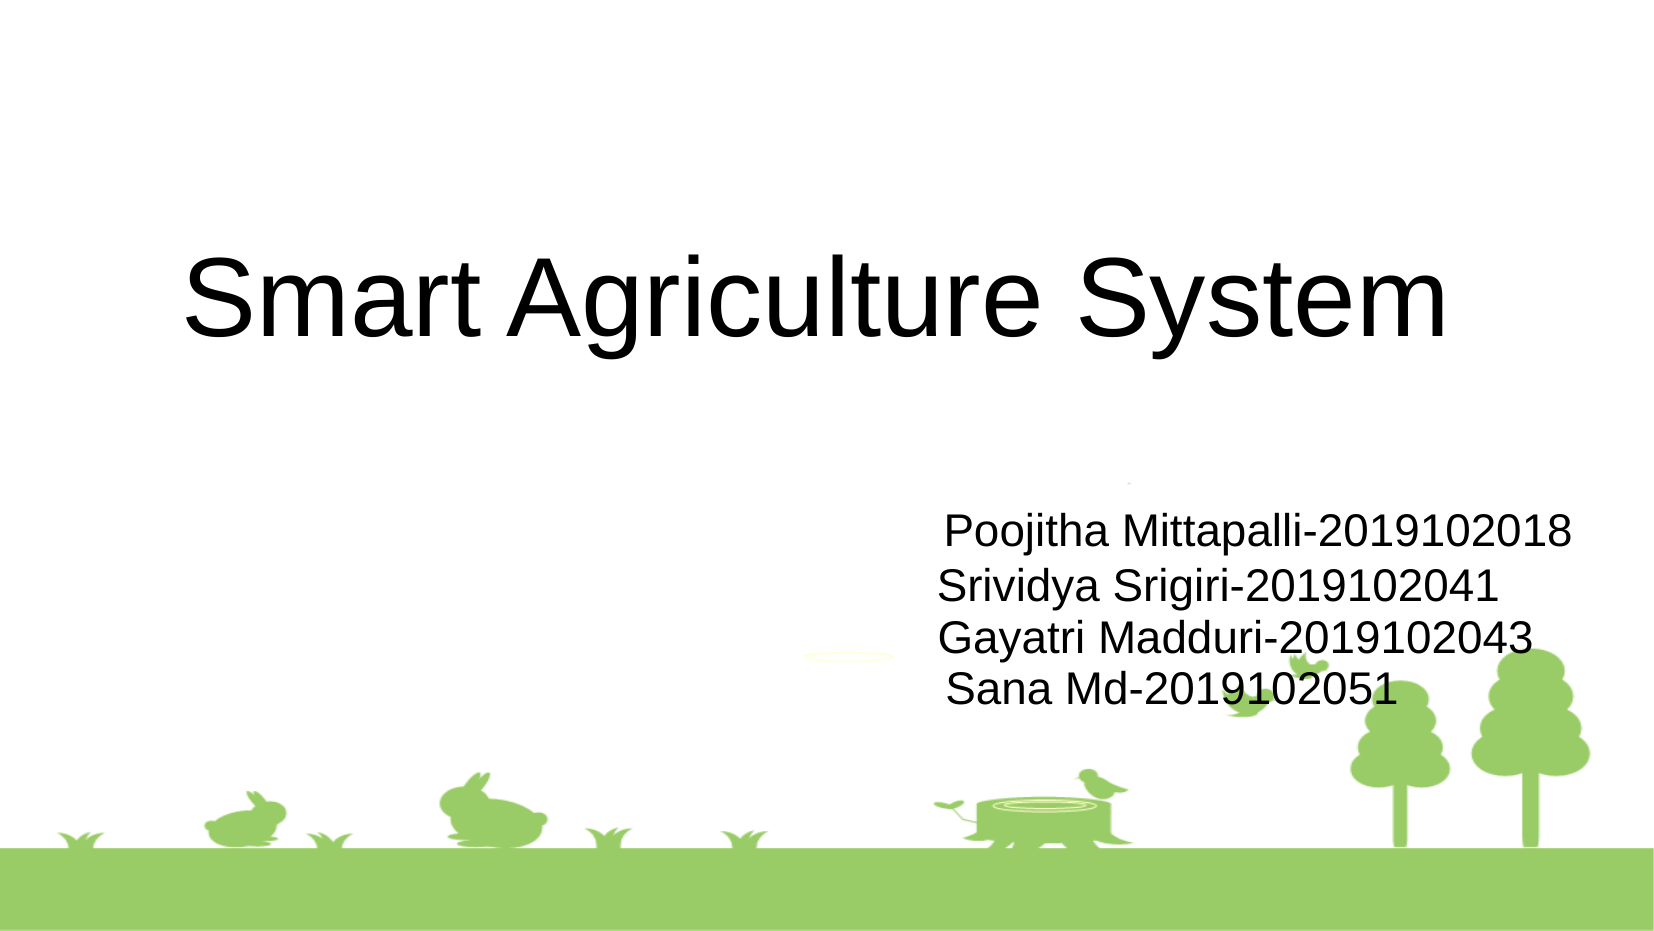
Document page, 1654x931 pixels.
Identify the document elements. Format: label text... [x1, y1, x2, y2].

subtitle Poojitha Mittapalli-2019102018 Srividya Srigiri-2019102041 Gayatri Madduri-2019102043 Sana Md-2019102051 [236, 330, 1654, 870]
picture [0, 0, 1654, 931]
title Smart Agriculture System [71, 219, 1561, 376]
